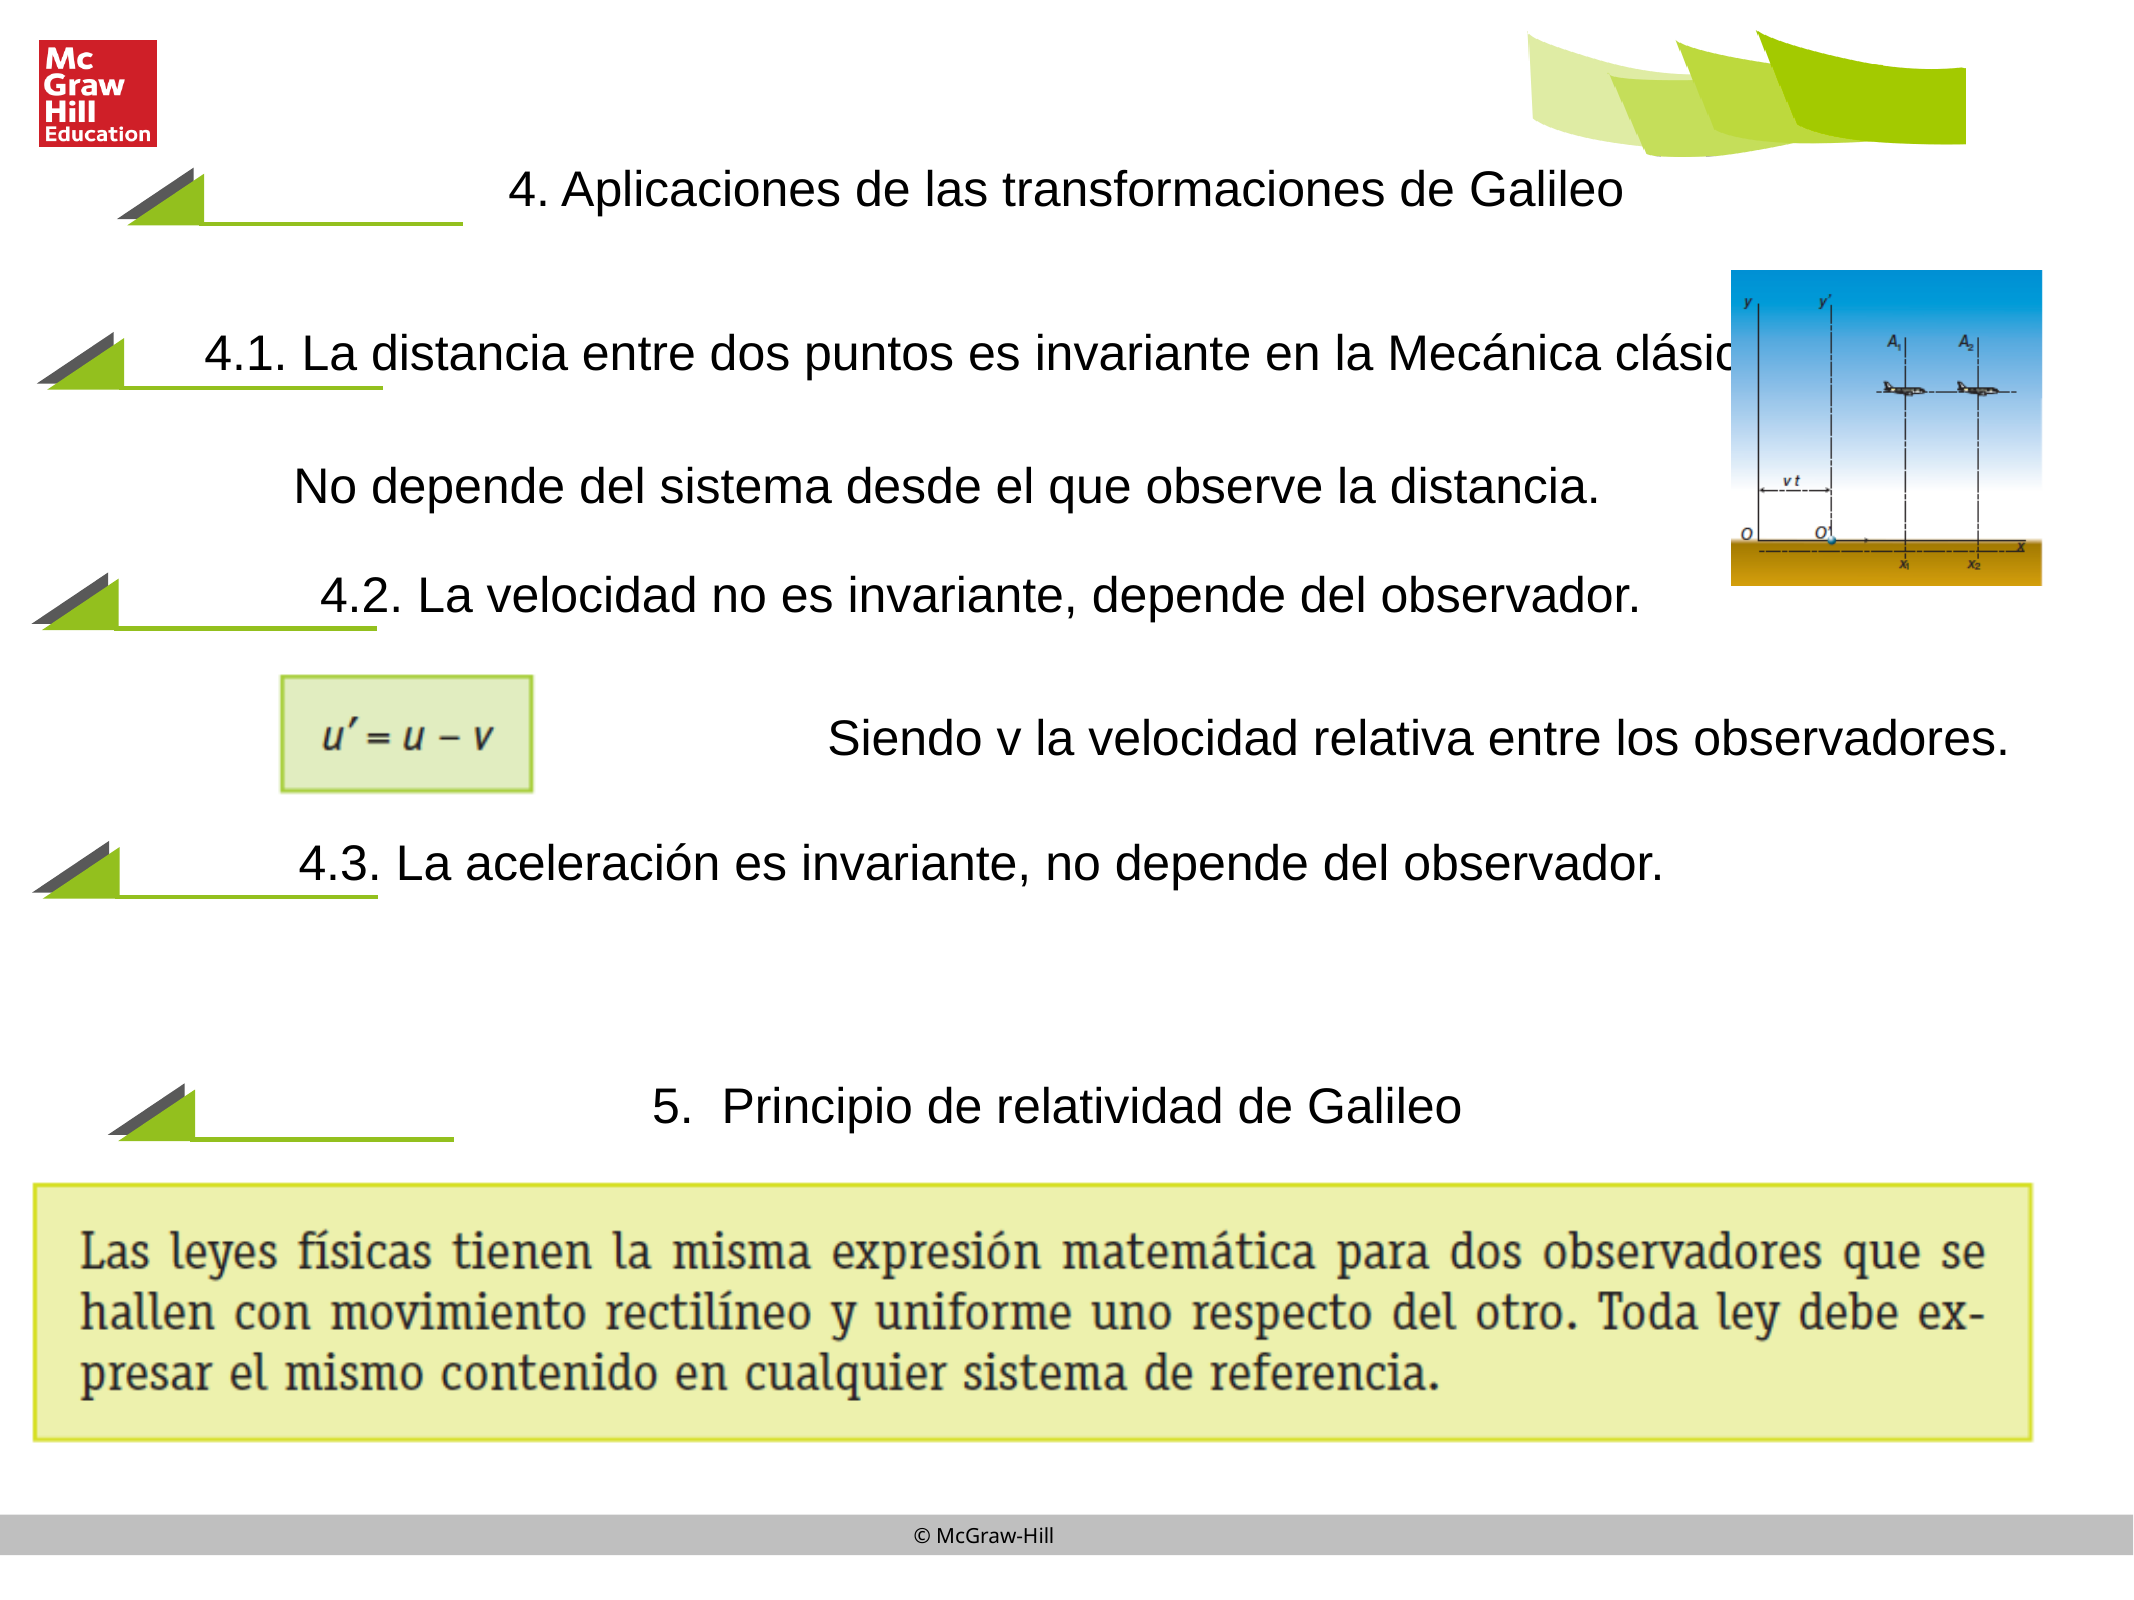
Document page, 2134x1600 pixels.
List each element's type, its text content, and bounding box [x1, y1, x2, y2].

picture [1731, 270, 2045, 586]
picture [1745, 299, 1750, 307]
text_box Siendo v la velocidad relativa entre los observadores. [564, 697, 2134, 775]
picture [1387, 30, 1966, 157]
picture [277, 667, 544, 805]
text_box [32, 840, 120, 899]
text_box 5. Principio de relatividad de Galileo [202, 1064, 1913, 1142]
text_box [36, 331, 125, 390]
picture [23, 1173, 2049, 1447]
picture [39, 40, 157, 147]
text_box [31, 572, 119, 631]
text_box [0, 1514, 2134, 1556]
text_box © McGraw-Hill [707, 1514, 1261, 1555]
text_box 4.3. La aceleración es invariante, no depende del observador. [127, 822, 1837, 899]
text_box No depende del sistema desde el que observe la distancia. [212, 445, 1683, 522]
text_box [116, 167, 205, 226]
text_box 4.1. La distancia entre dos puntos es invariante en la Mecánica clásica [131, 312, 1731, 390]
text_box 4.2. La velocidad no es invariante, depende del observador. [126, 553, 1836, 631]
text_box 4. Aplicaciones de las transformaciones de Galileo [212, 148, 1922, 225]
text_box [107, 1083, 196, 1142]
